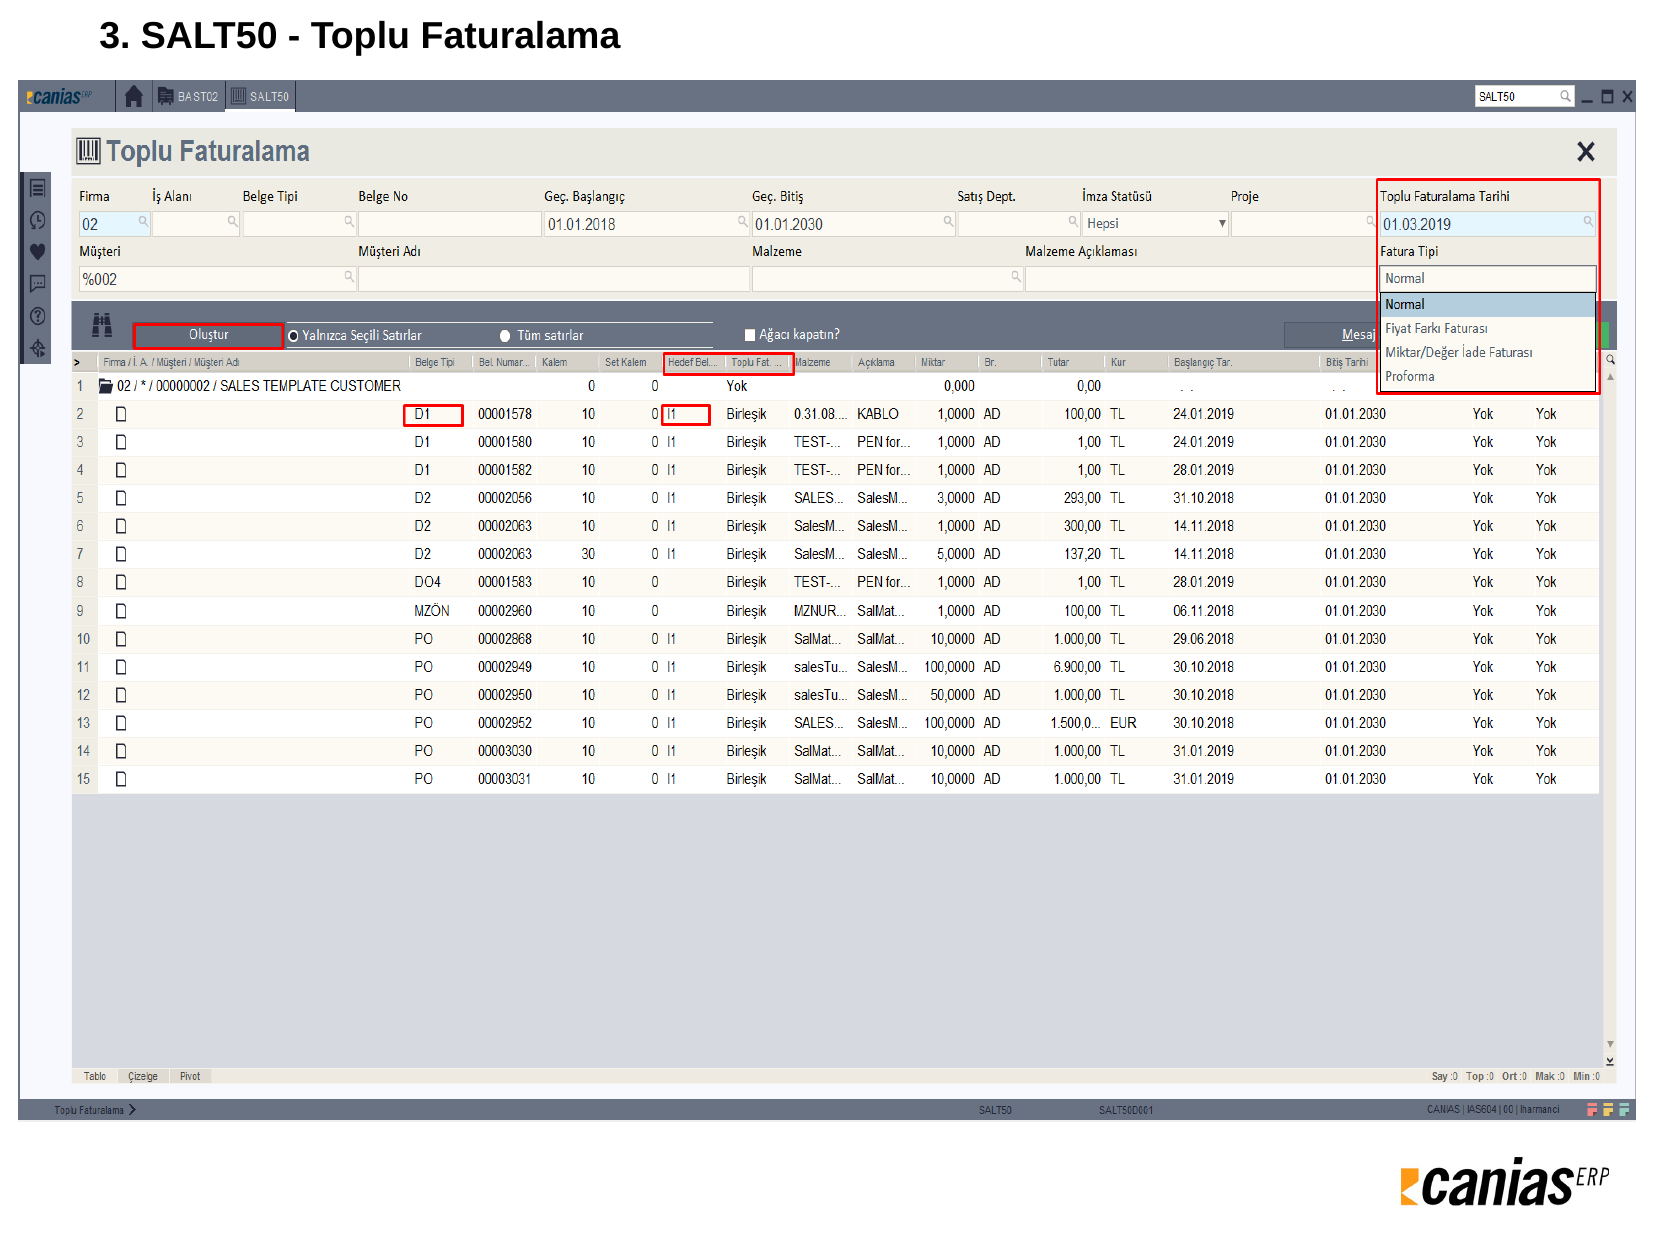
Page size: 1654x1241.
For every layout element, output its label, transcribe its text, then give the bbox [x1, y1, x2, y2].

picture [1375, 1139, 1635, 1223]
picture [18, 80, 1636, 1123]
text_box 3. SALT50 - Toplu Faturalama [10, 6, 1625, 65]
